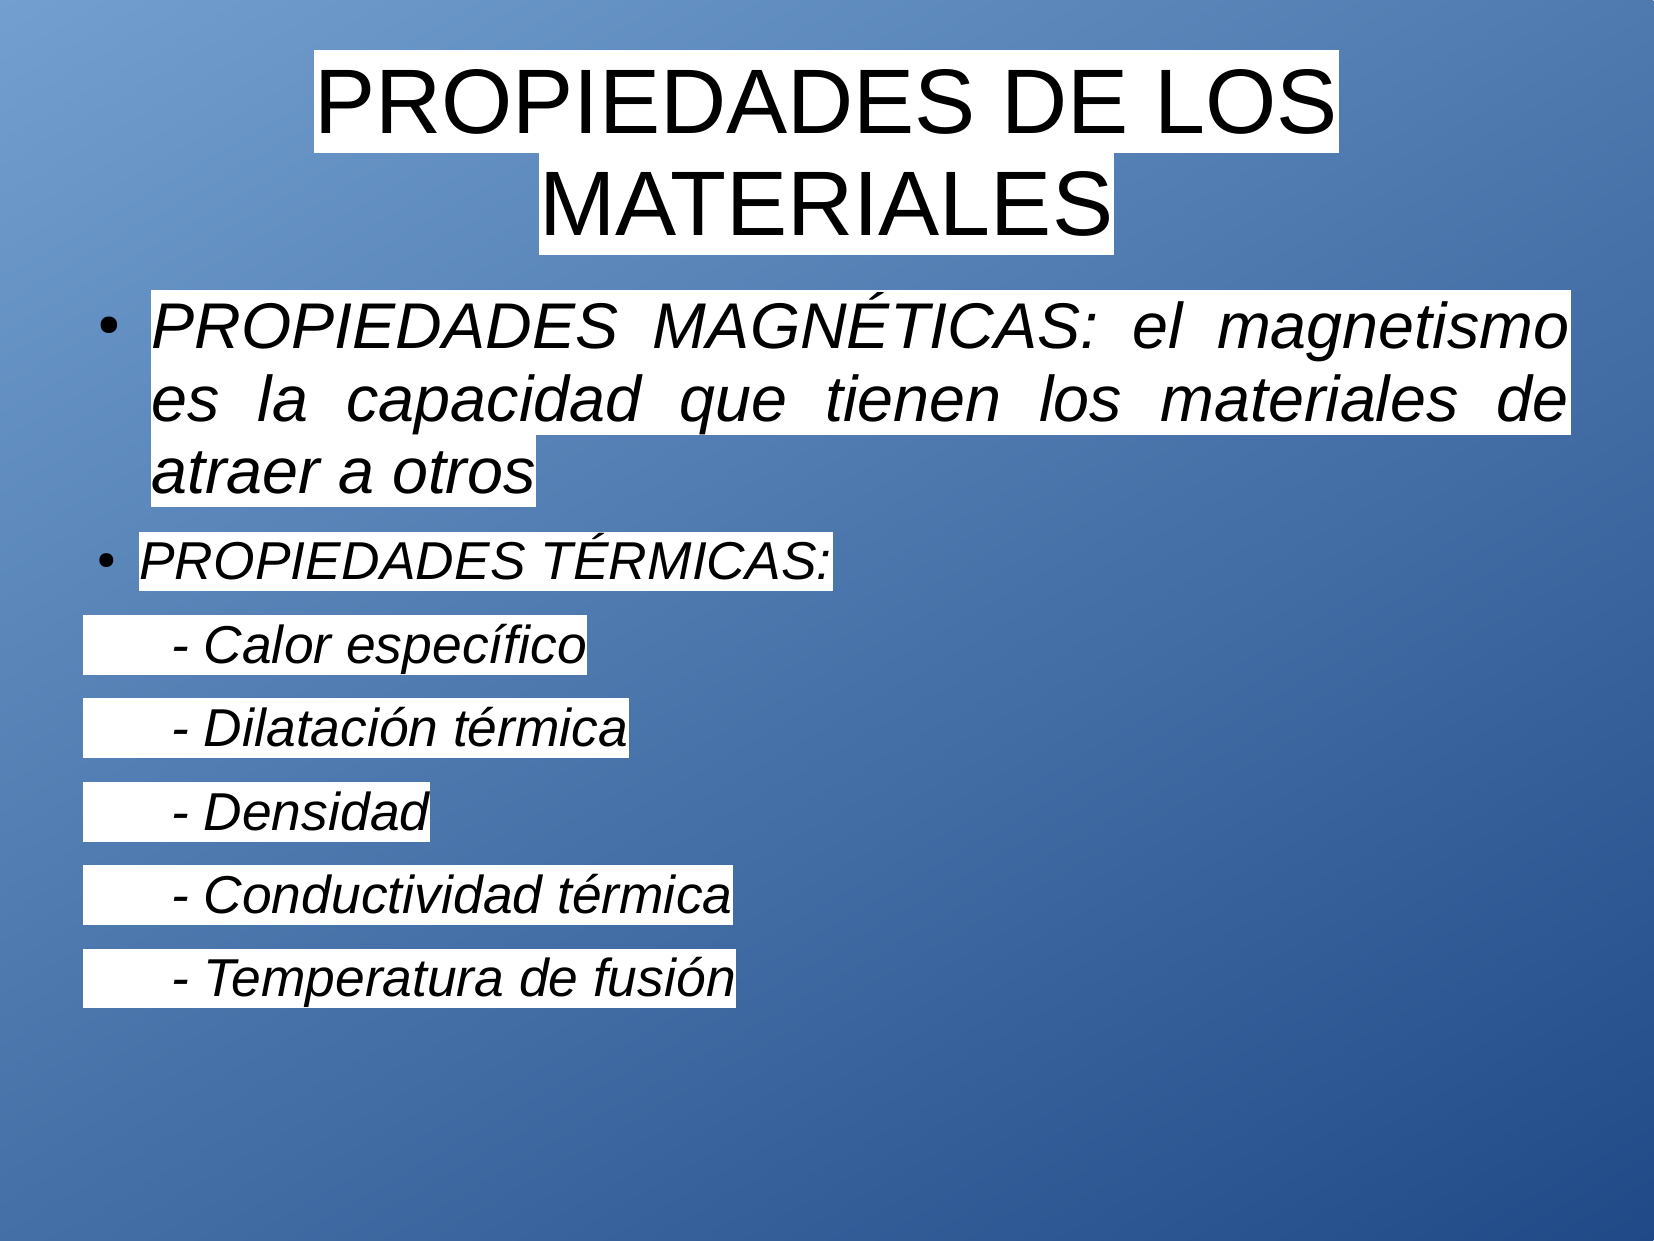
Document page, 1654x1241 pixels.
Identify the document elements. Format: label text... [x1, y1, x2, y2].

list PROPIEDADES TÉRMICAS: - Calor específico - Dilatación térmica - Densidad - Conductividad térmica - Temperatura de fusión [82, 531, 1571, 1009]
title PROPIEDADES DE LOS MATERIALES [82, 49, 1571, 257]
list PROPIEDADES MAGNÉTICAS: el magnetismo es la capacidad que tienen los materiales de atraer a otros [82, 290, 1571, 508]
